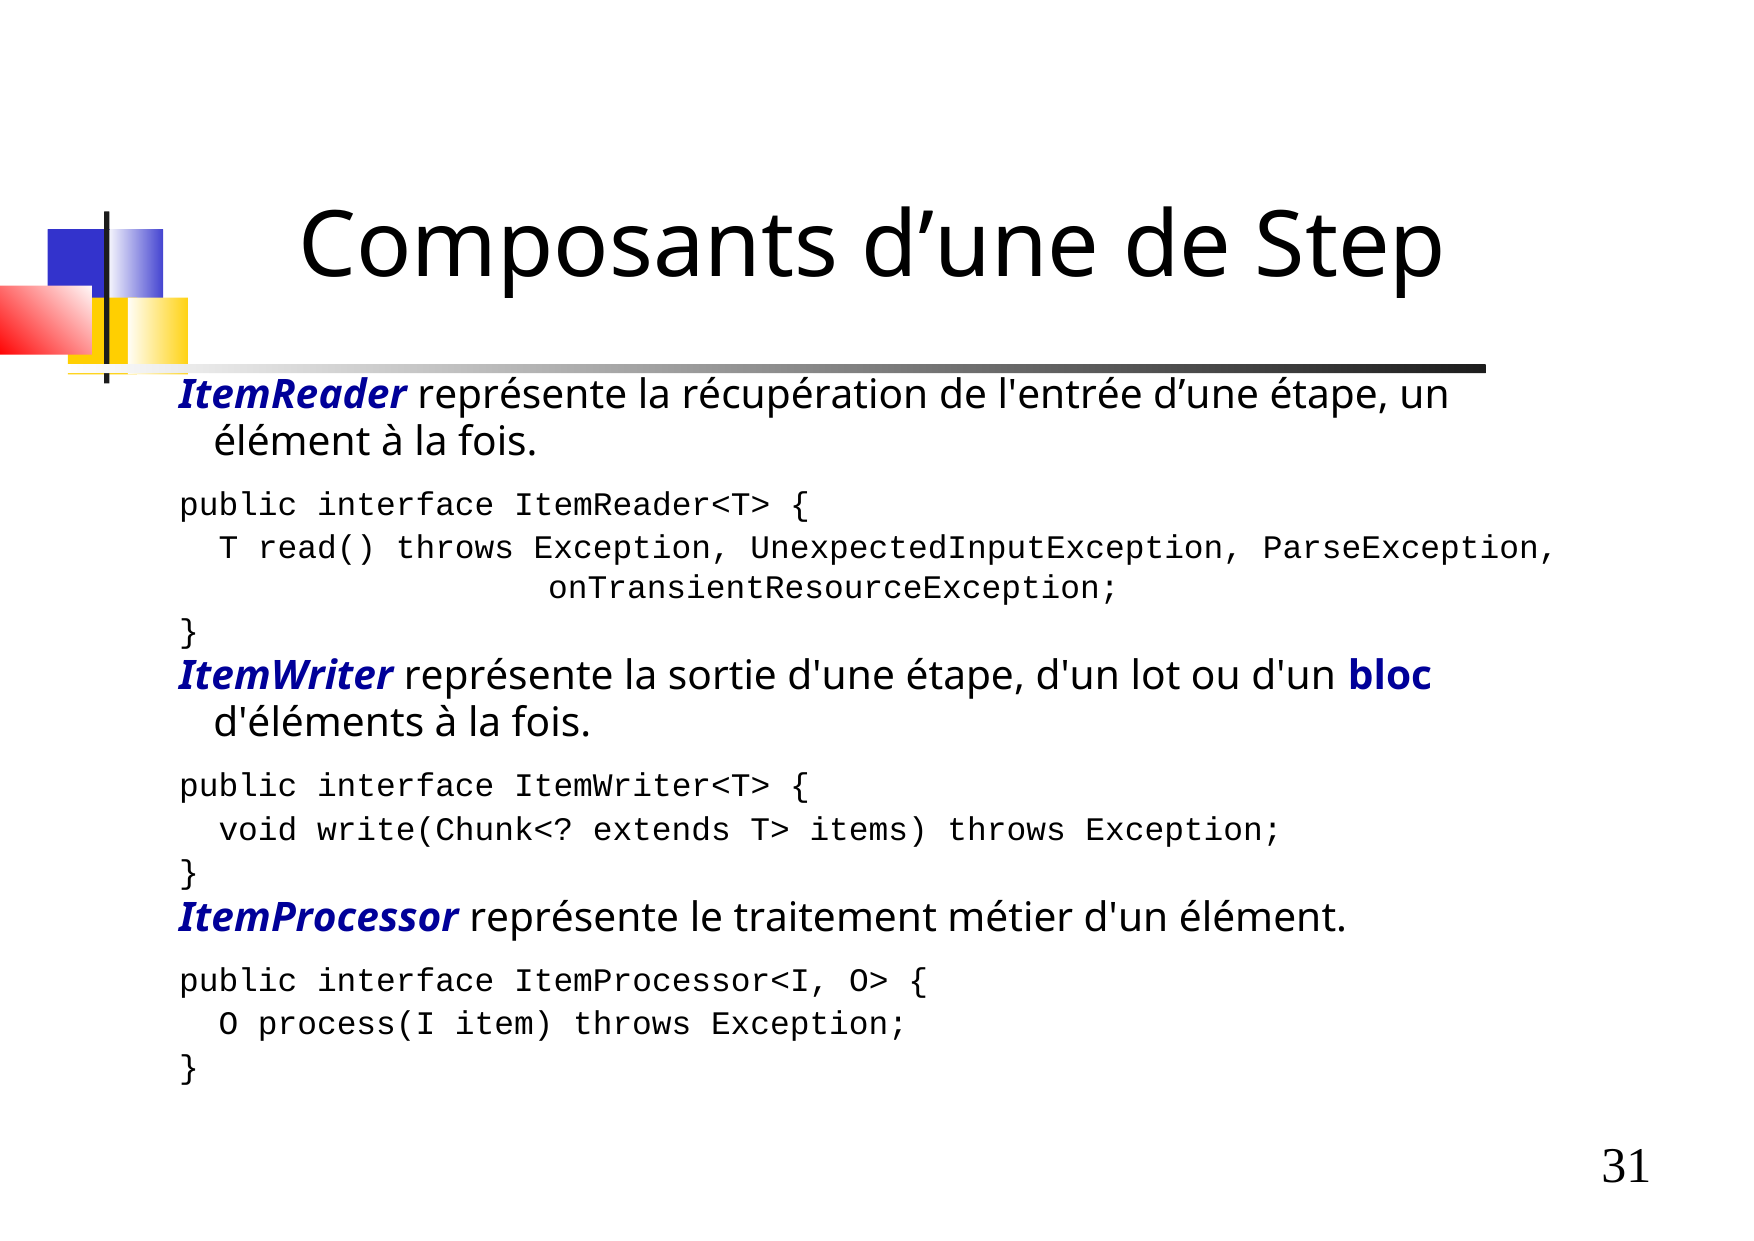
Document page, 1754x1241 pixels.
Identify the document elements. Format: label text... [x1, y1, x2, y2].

title Composants d’une de Step [179, 139, 1567, 351]
list ItemReader représente la récupération de l'entrée d’une étape, un élément à la fois. public interface ItemReader<T> { T read() throws Exception, UnexpectedInputException, ParseException, onTransientResourceException; } ItemWriter représente la sortie d'une étape, d'un lot ou d'un bloc d'éléments à la fois. public interface ItemWriter<T> { void write(Chunk<? extends T> items) throws Exception; } ItemProcessor représente le traitement métier d'un élément. public interface ItemProcessor<I, O> { O process(I item) throws Exception; } [179, 371, 1567, 1091]
